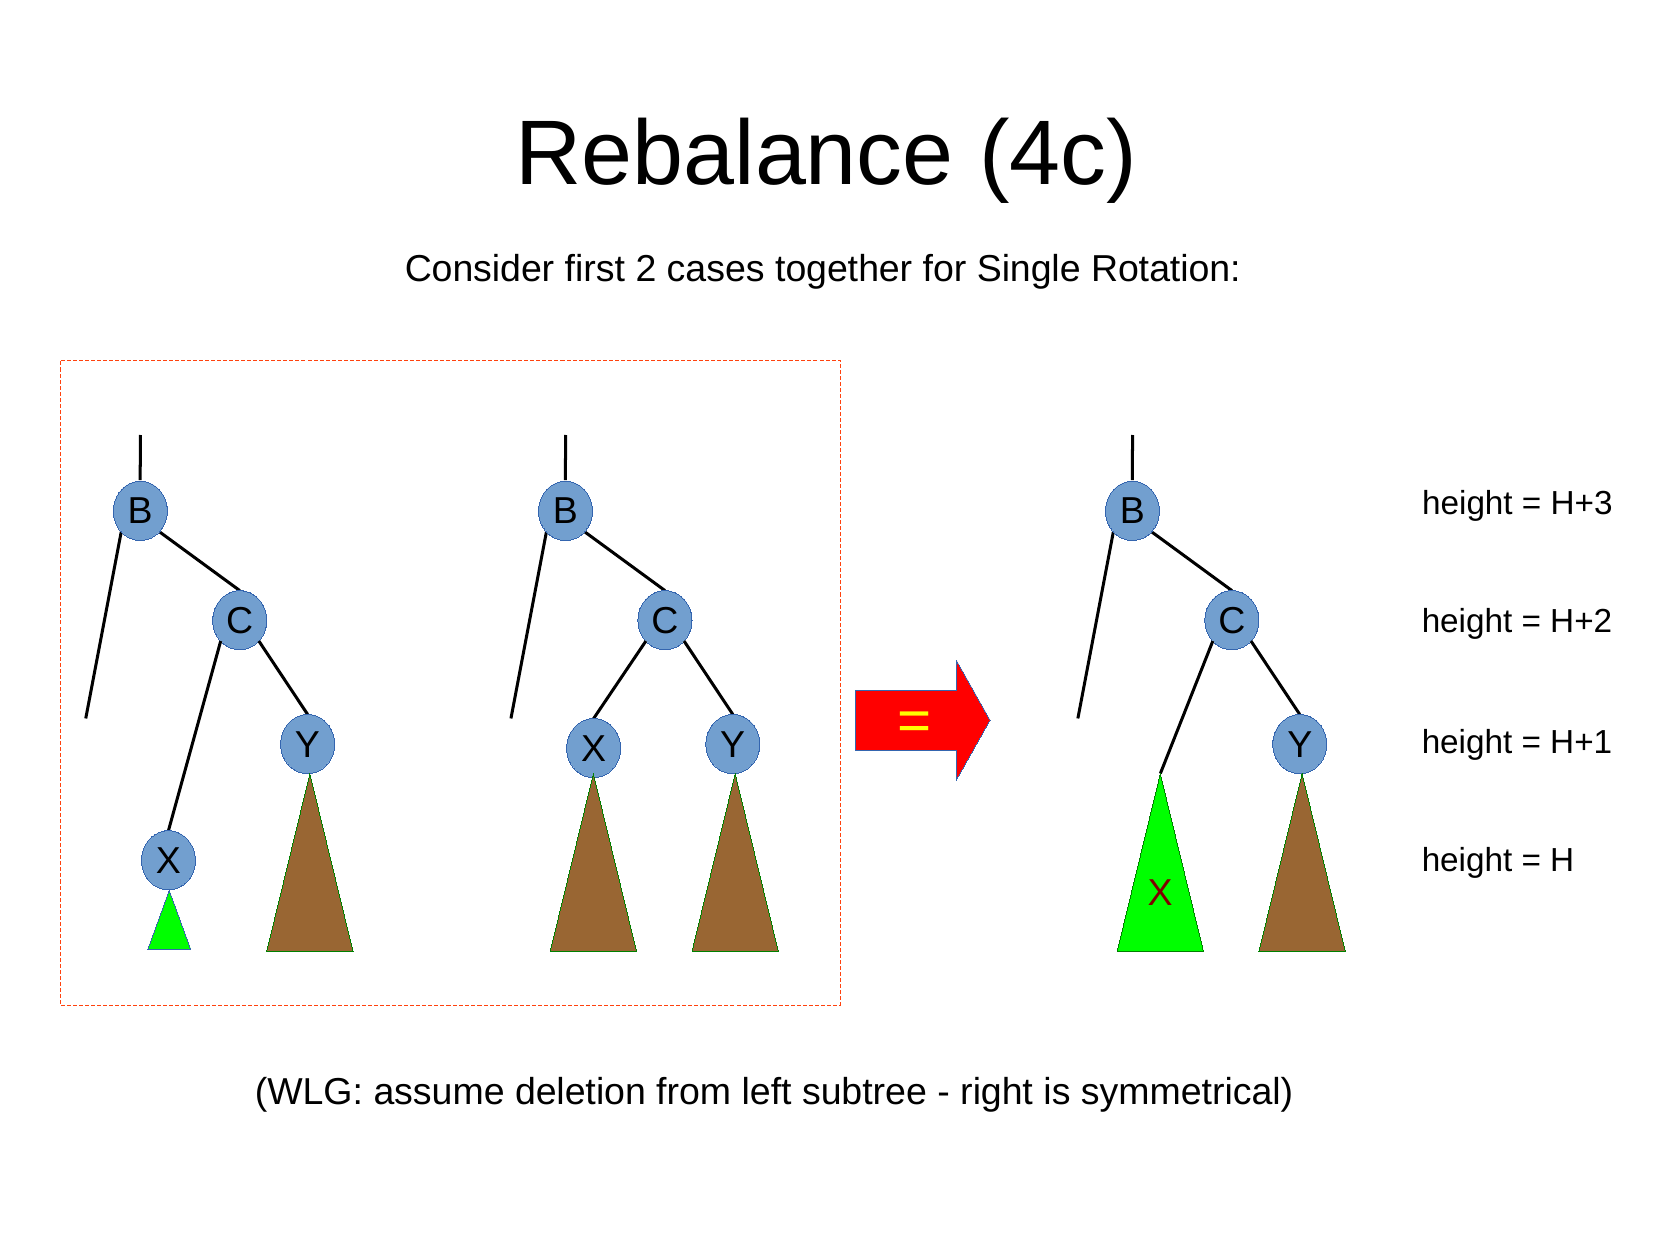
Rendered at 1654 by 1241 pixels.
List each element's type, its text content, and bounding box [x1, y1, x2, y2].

text_box height = H+2 [1407, 594, 1636, 678]
text_box C [1204, 590, 1259, 650]
text_box B [1105, 481, 1160, 541]
text_box Y [280, 714, 335, 774]
text_box X [566, 718, 621, 778]
text_box Y [1272, 714, 1327, 774]
text_box X [141, 830, 196, 890]
text_box B [538, 481, 593, 541]
text_box [692, 773, 779, 952]
text_box height = H+3 [1407, 476, 1636, 560]
text_box C [637, 590, 693, 650]
text_box [266, 773, 354, 952]
text_box B [113, 481, 168, 541]
text_box [1258, 773, 1346, 952]
text_box [550, 773, 637, 952]
text_box Consider first 2 cases together for Single Rotation: [390, 240, 1257, 297]
title Rebalance (4c) [82, 49, 1571, 257]
text_box = [855, 660, 991, 781]
text_box C [212, 590, 267, 650]
text_box height = H+1 [1407, 715, 1636, 799]
text_box Y [705, 714, 760, 774]
text_box height = H [1407, 833, 1609, 917]
text_box [147, 890, 191, 950]
text_box X [1117, 773, 1204, 952]
text_box (WLG: assume deletion from left subtree - right is symmetrical) [240, 1063, 1309, 1121]
